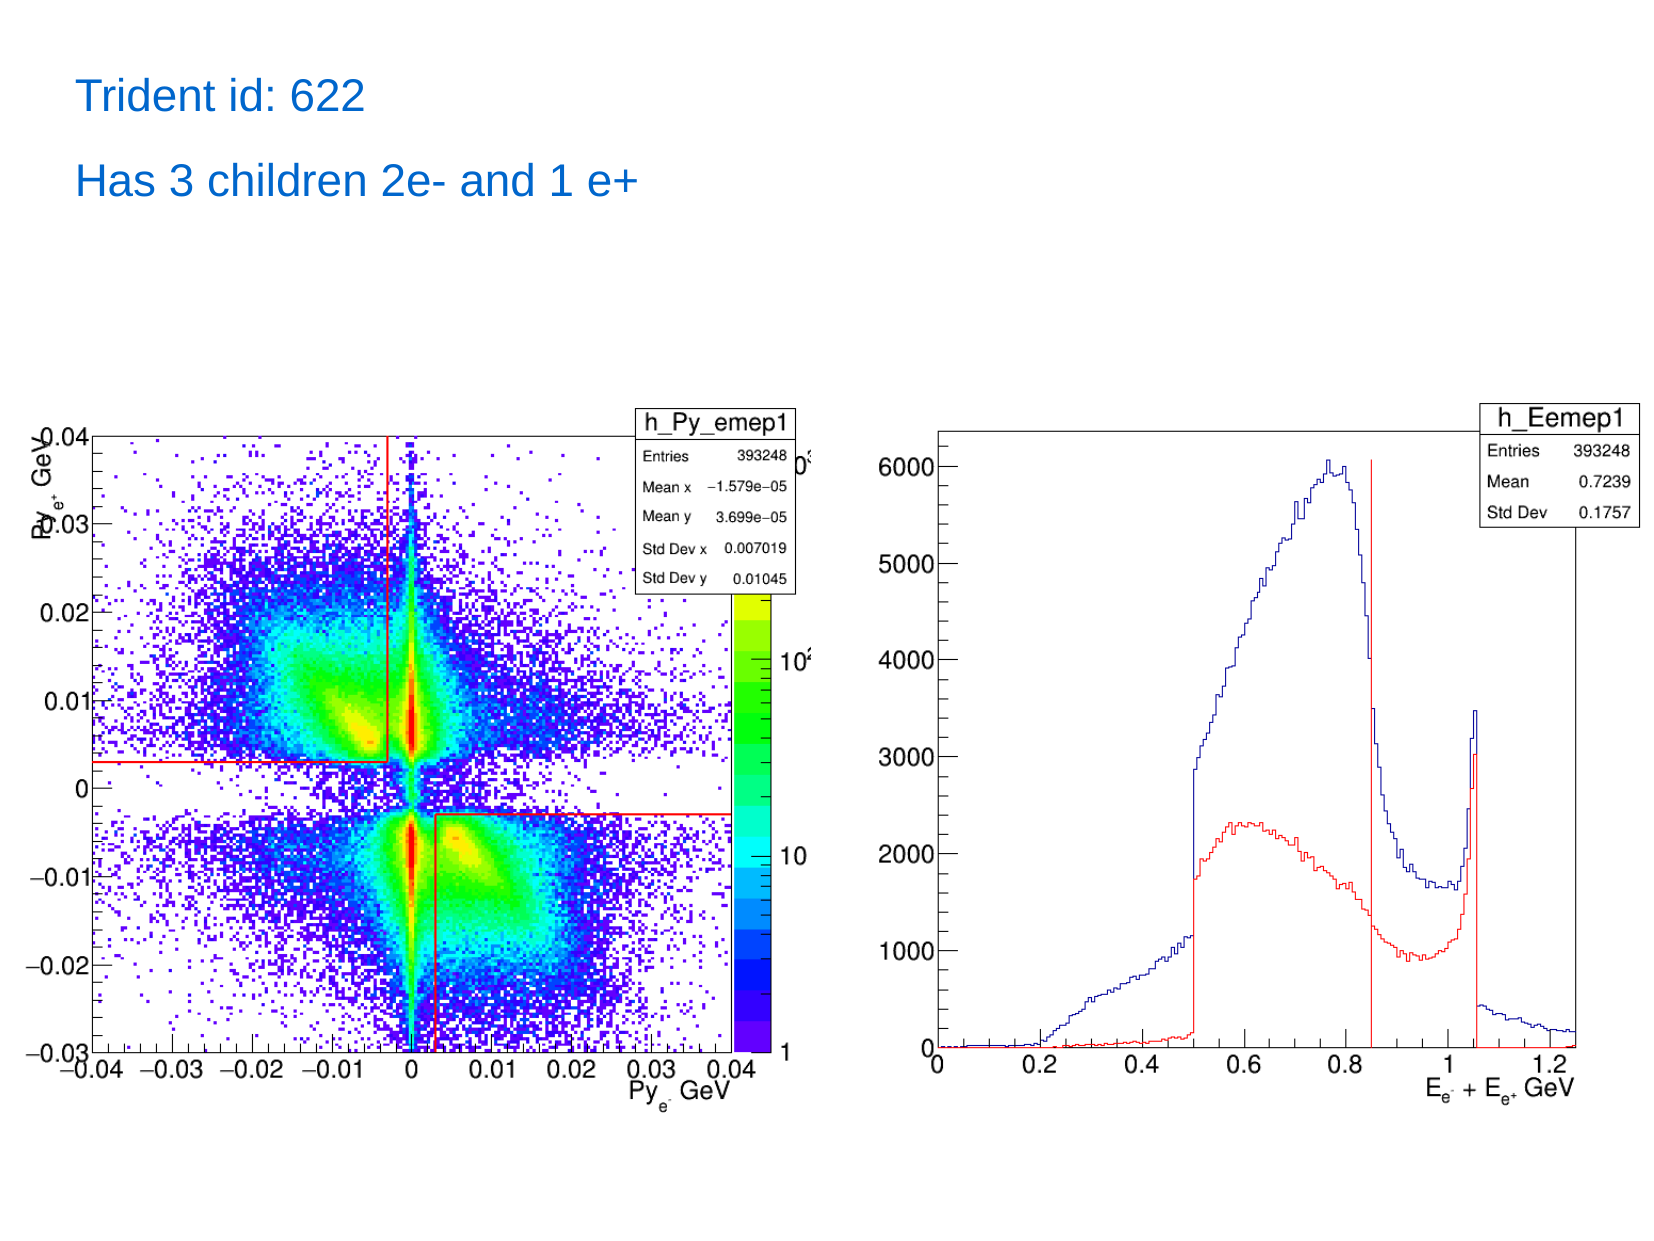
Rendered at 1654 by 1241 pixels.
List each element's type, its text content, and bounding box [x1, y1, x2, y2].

picture [13, 359, 811, 1130]
text_box Has 3 children 2e- and 1 e+ [60, 147, 655, 214]
picture [859, 354, 1654, 1125]
text_box Trident id: 622 [60, 62, 382, 129]
